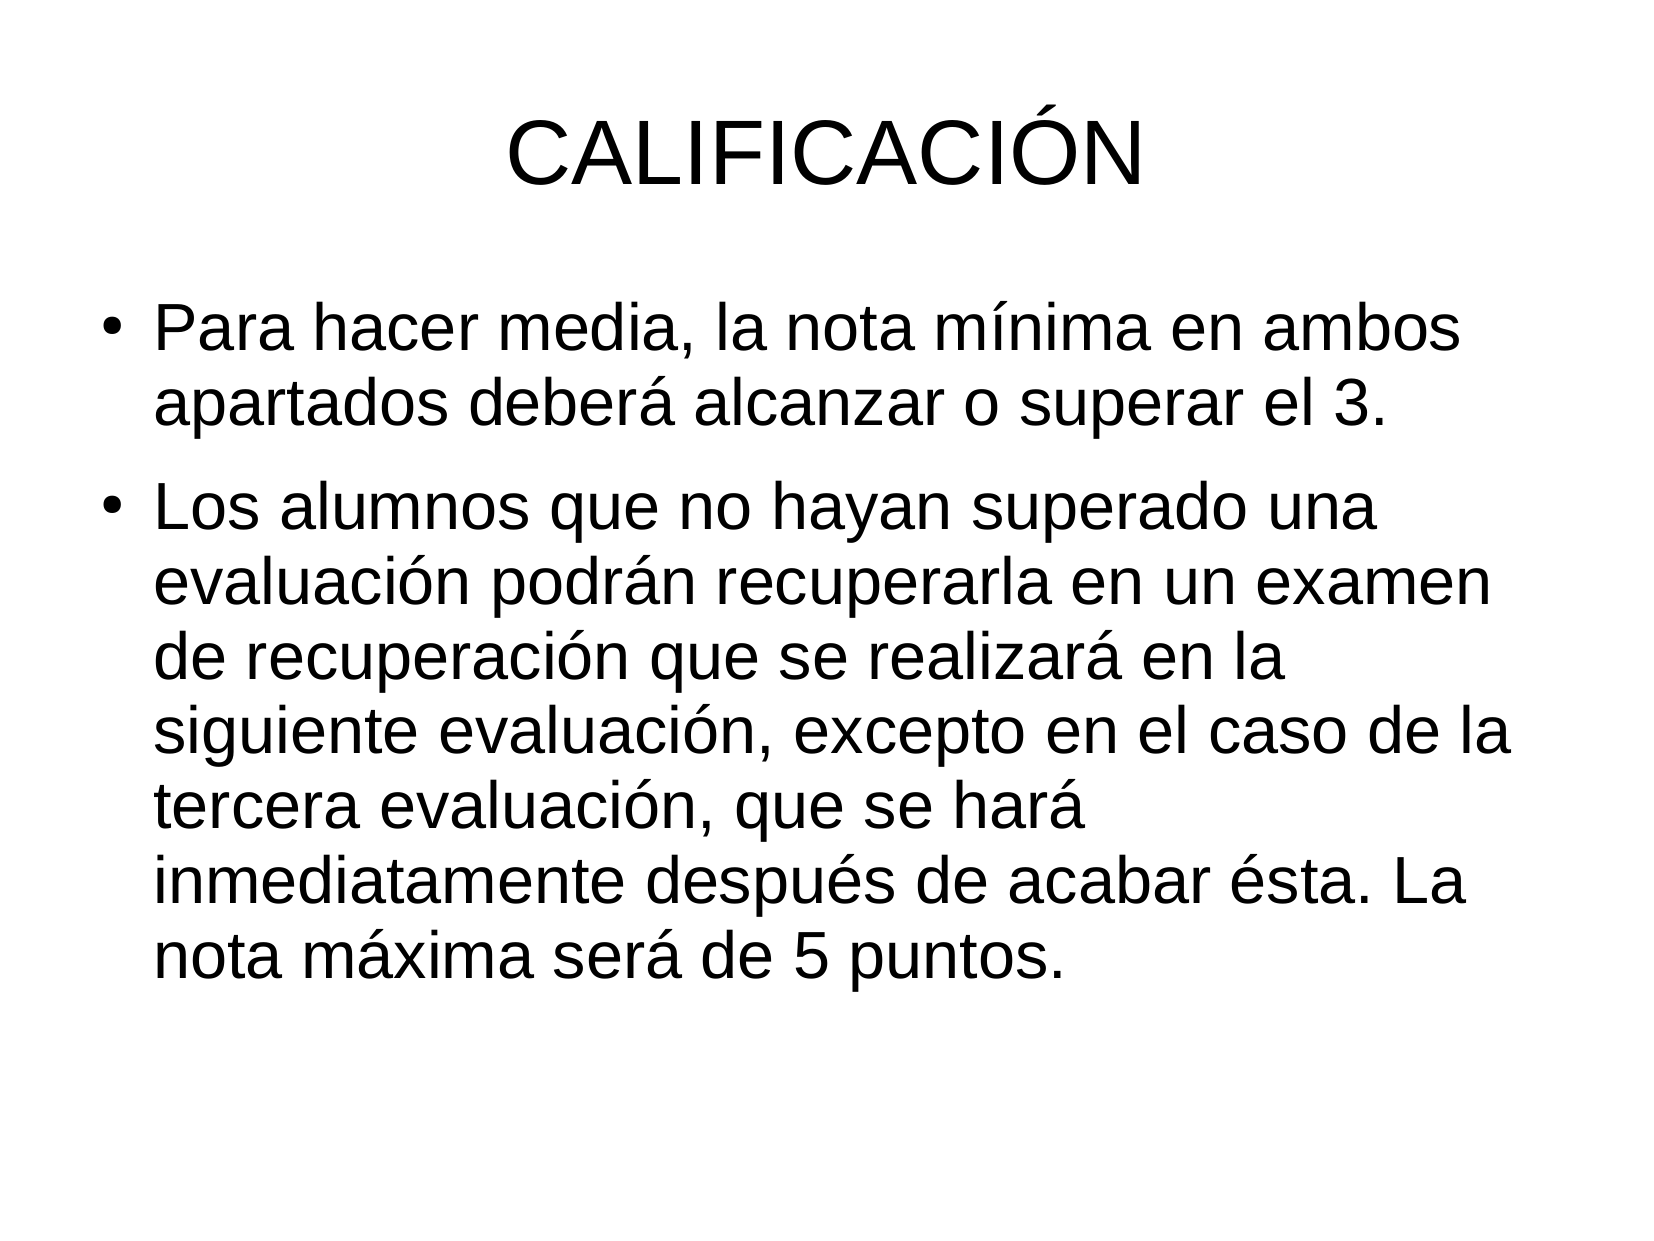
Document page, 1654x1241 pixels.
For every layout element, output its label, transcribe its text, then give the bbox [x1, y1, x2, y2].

list Para hacer media, la nota mínima en ambos apartados deberá alcanzar o superar el 3. Los alumnos que no hayan superado una evaluación podrán recuperarla en un examen de recuperación que se realizará en la siguiente evaluación, excepto en el caso de la tercera evaluación, que se hará inmediatamente después de acabar ésta. La nota máxima será de 5 puntos. [82, 290, 1571, 1109]
title CALIFICACIÓN [82, 56, 1571, 250]
